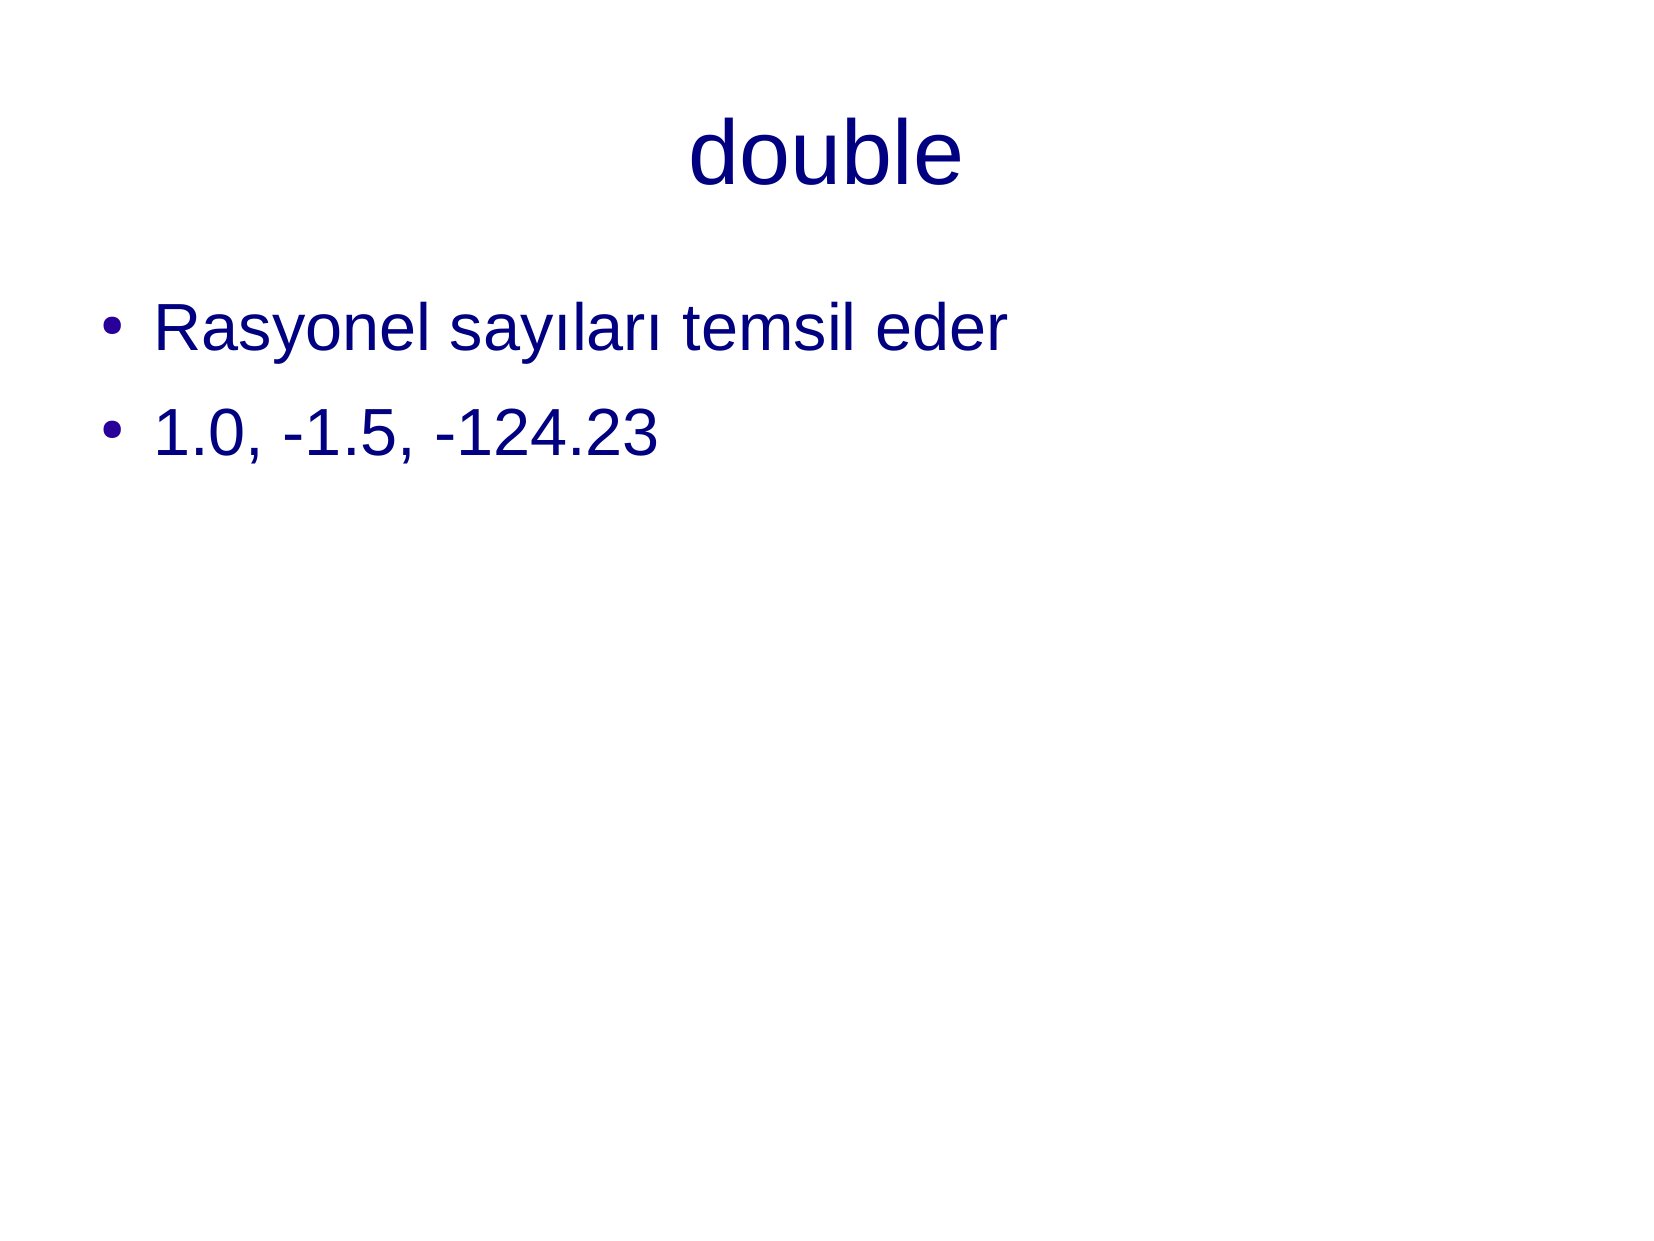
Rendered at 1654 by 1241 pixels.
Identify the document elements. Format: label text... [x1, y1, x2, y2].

list Rasyonel sayıları temsil eder 1.0, -1.5, -124.23 [82, 290, 1571, 1109]
title double [82, 49, 1571, 257]
